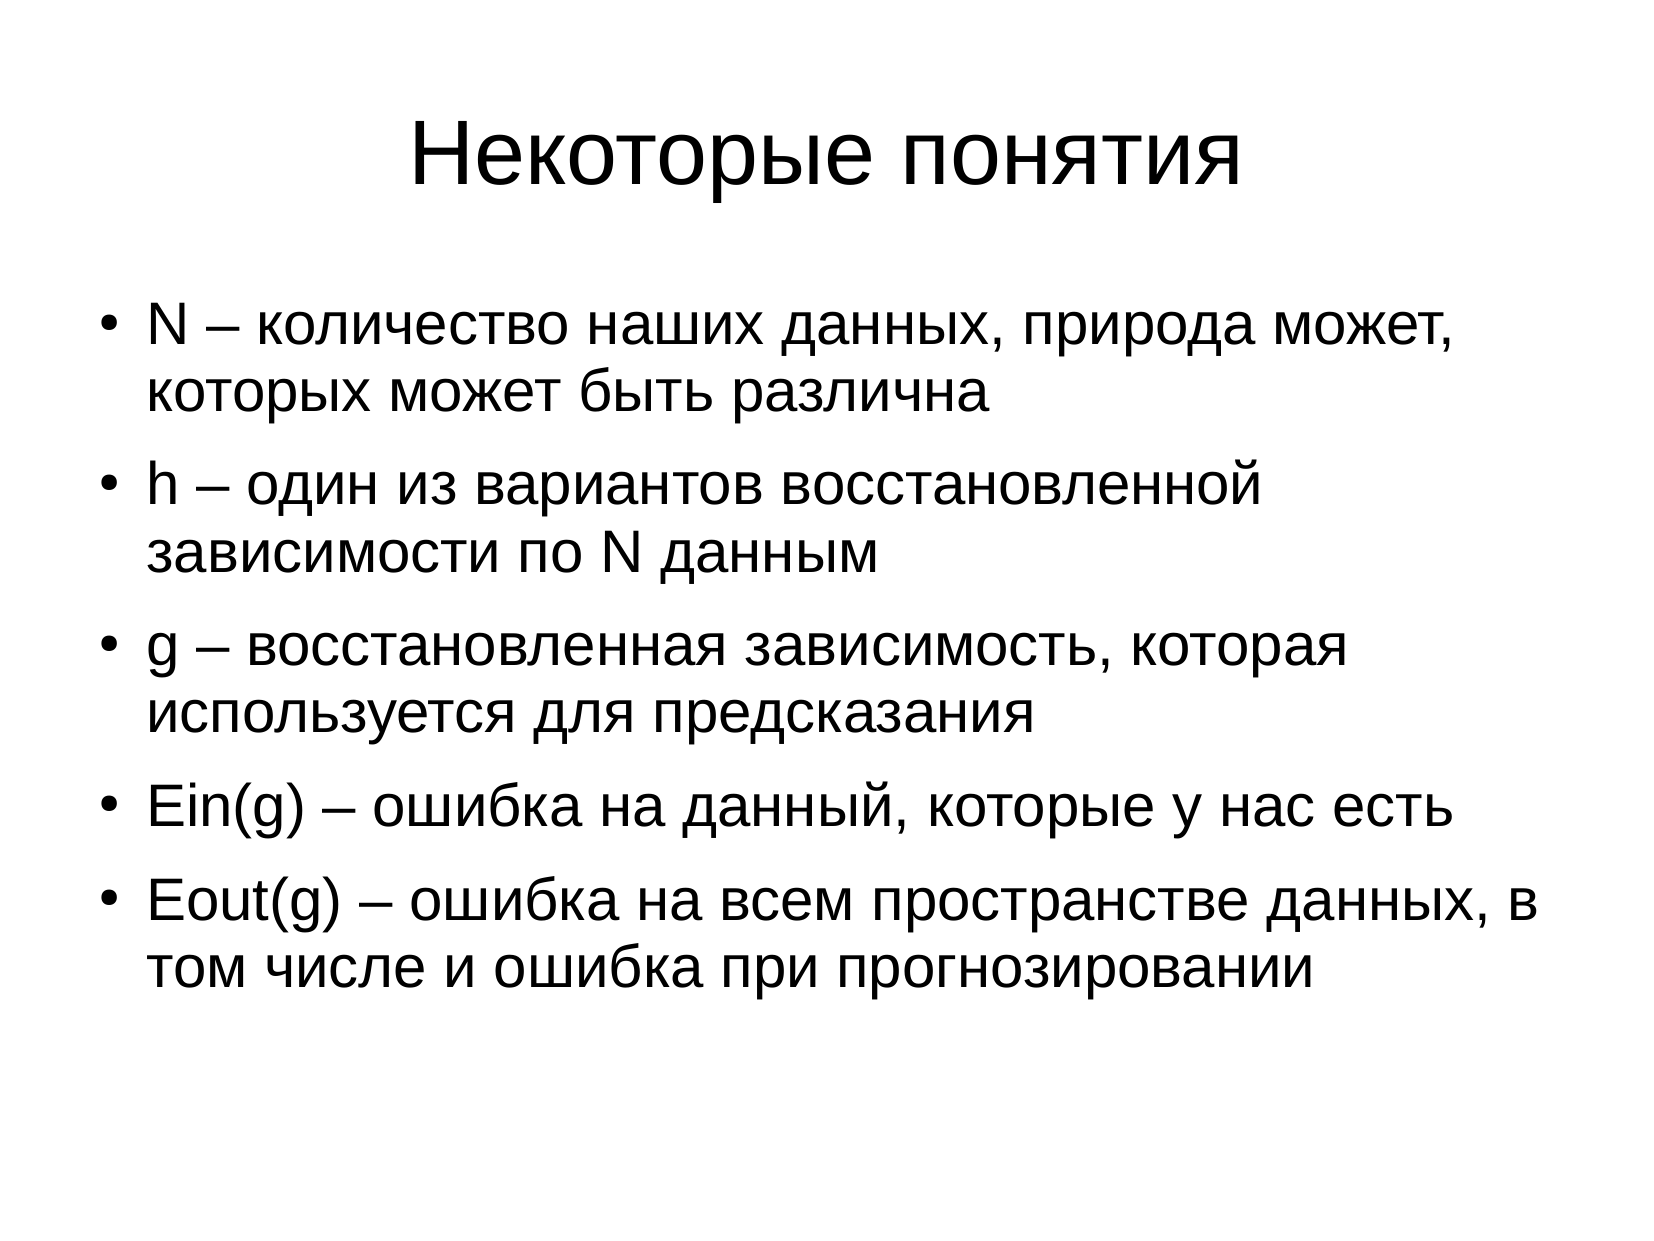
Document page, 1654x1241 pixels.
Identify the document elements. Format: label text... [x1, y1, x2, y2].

title Некоторые понятия [82, 49, 1571, 257]
list N – количество наших данных, природа может, которых может быть различна h – один из вариантов восстановленной зависимости по N данным g – восстановленная зависимость, которая используется для предсказания Ein(g) – ошибка на данный, которые у нас есть Eout(g) – ошибка на всем пространстве данных, в том числе и ошибка при прогнозировании [82, 290, 1571, 1010]
